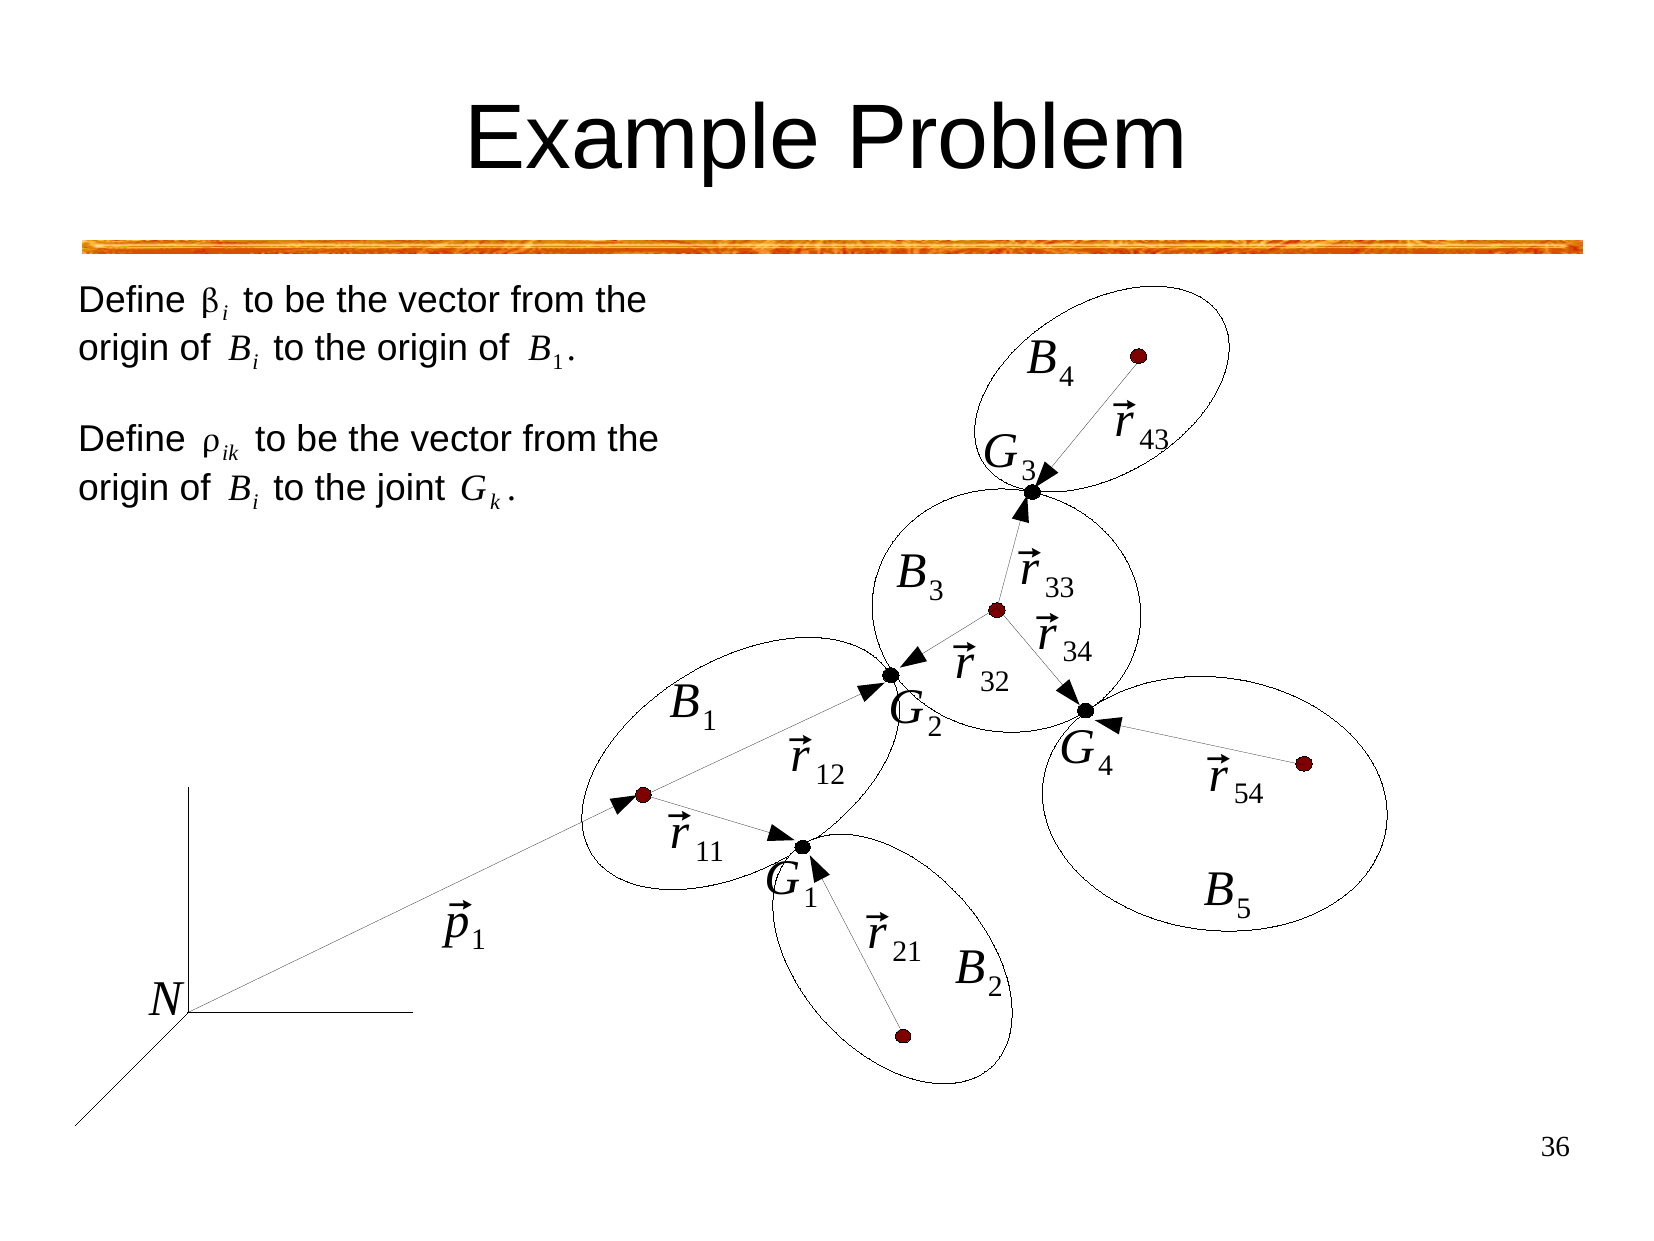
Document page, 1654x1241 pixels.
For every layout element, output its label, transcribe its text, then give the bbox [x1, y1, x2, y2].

chart [430, 893, 492, 956]
chart [660, 674, 723, 737]
chart [1104, 393, 1176, 456]
chart [1017, 330, 1081, 393]
chart [976, 423, 1042, 487]
title Example Problem [82, 56, 1571, 218]
chart [1194, 861, 1257, 925]
chart [1052, 719, 1120, 782]
text_box [581, 405, 1388, 1084]
chart [660, 804, 730, 868]
chart [1010, 540, 1081, 604]
chart [886, 544, 950, 607]
text_box [974, 286, 1230, 466]
chart [758, 850, 824, 914]
chart [71, 277, 677, 515]
chart [781, 727, 851, 791]
chart [857, 905, 928, 968]
chart [945, 939, 1009, 1003]
text_box N [134, 963, 197, 1034]
chart [882, 635, 1016, 743]
picture [82, 240, 1583, 254]
chart [1199, 747, 1269, 810]
chart [1028, 605, 1098, 669]
